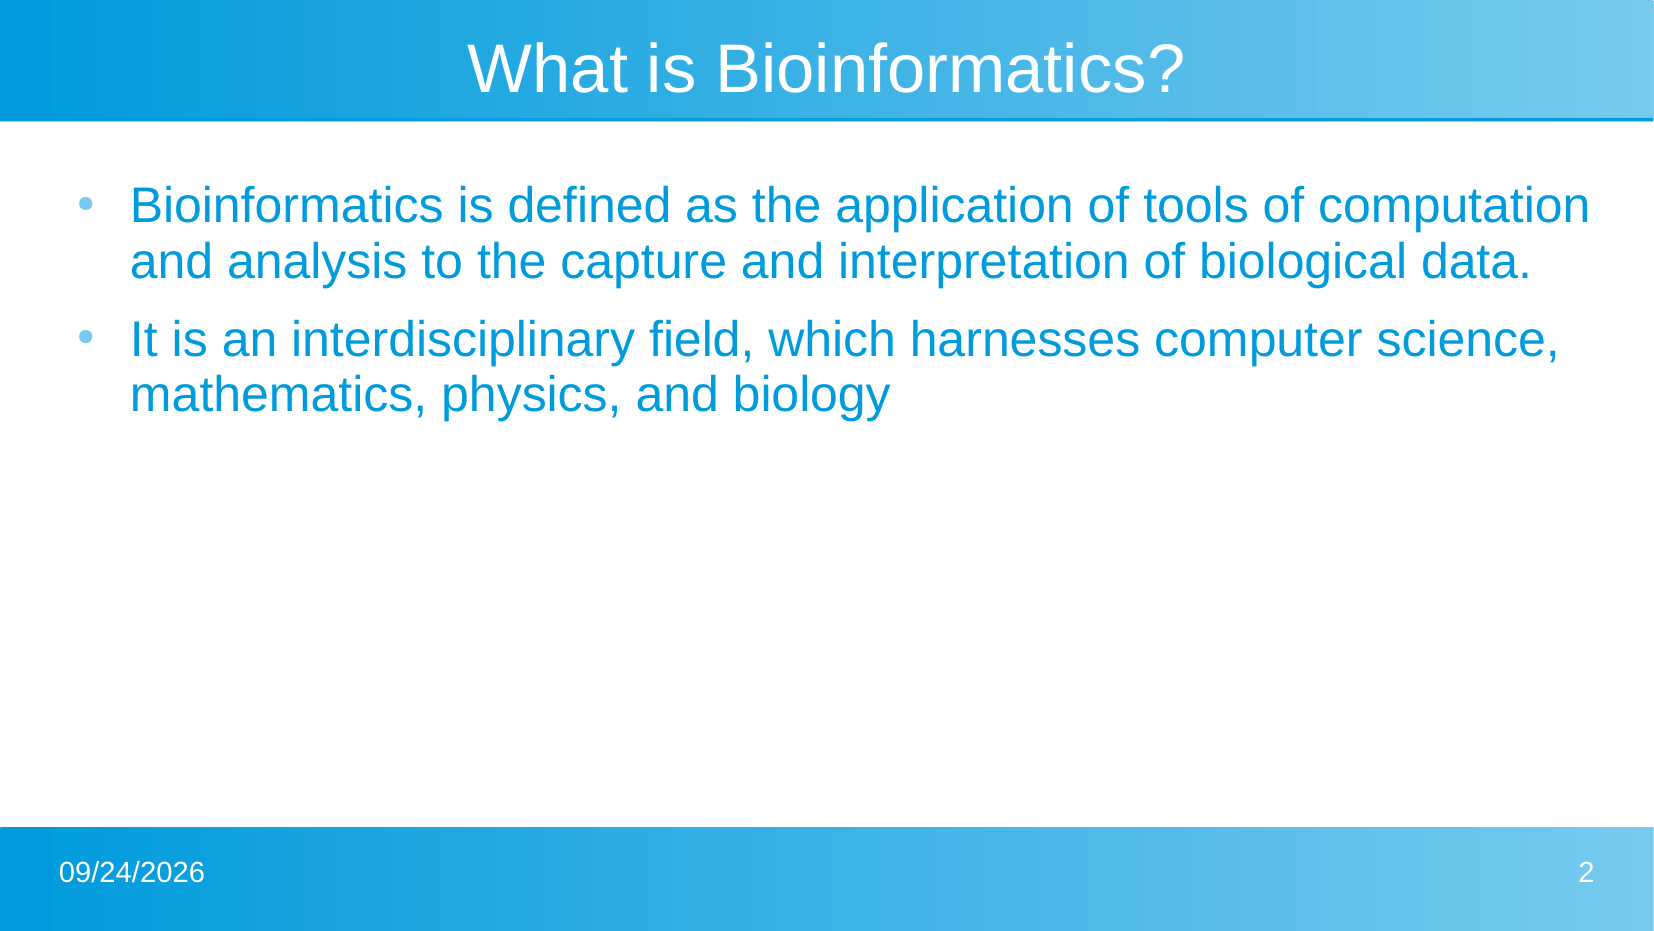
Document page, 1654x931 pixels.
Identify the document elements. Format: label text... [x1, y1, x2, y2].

title What is Bioinformatics? [59, 29, 1595, 108]
list Bioinformatics is defined as the application of tools of computation and analysis to the capture and interpretation of biological data. It is an interdisciplinary field, which harnesses computer science, mathematics, physics, and biology [59, 177, 1595, 768]
